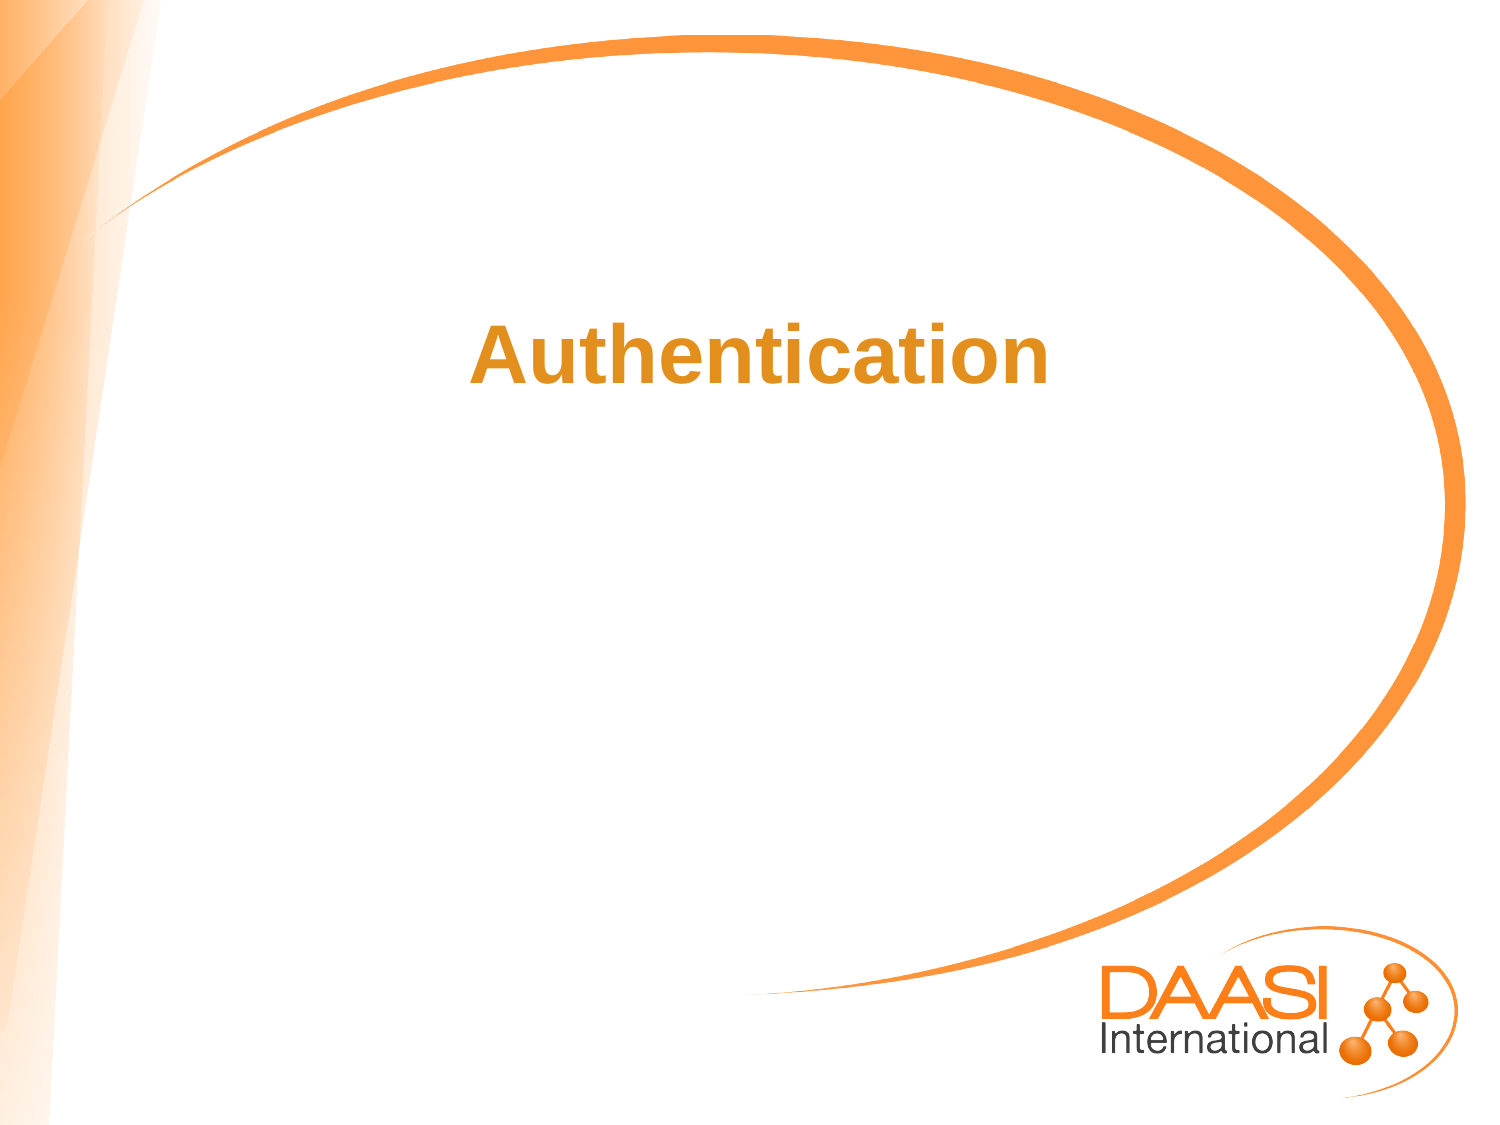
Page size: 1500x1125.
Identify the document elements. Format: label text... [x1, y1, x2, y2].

title Authentication [197, 261, 1323, 449]
picture [0, 35, 1500, 1099]
